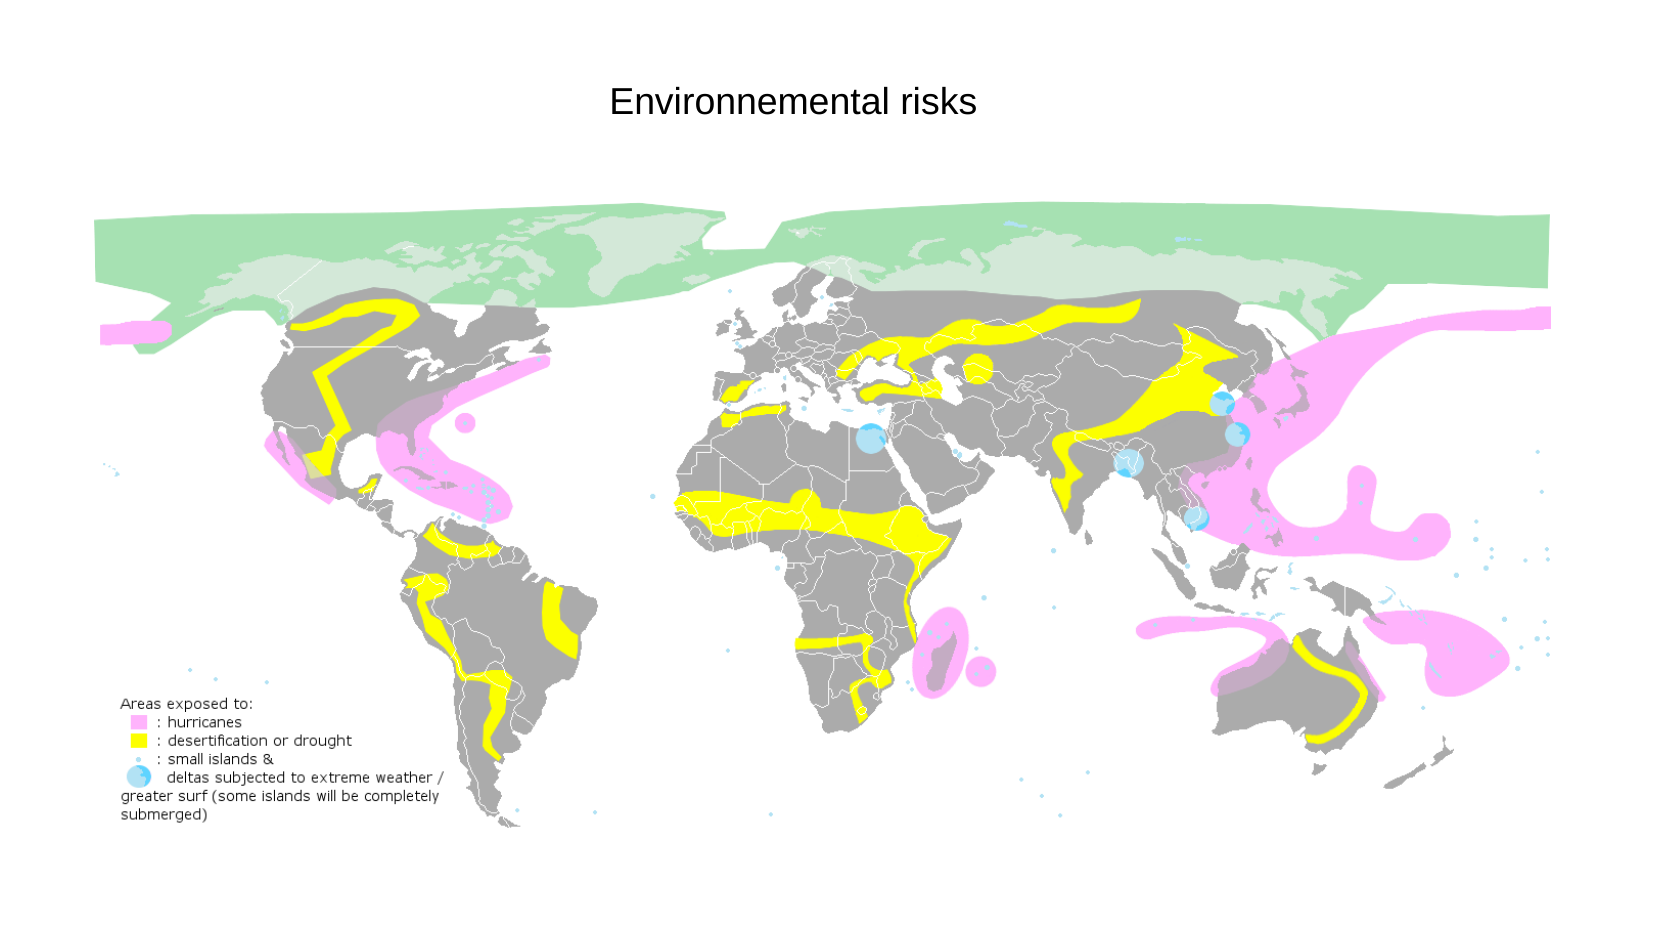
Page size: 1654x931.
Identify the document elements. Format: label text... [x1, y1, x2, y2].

text_box Environnemental risks [594, 73, 993, 130]
picture [94, 200, 1551, 840]
